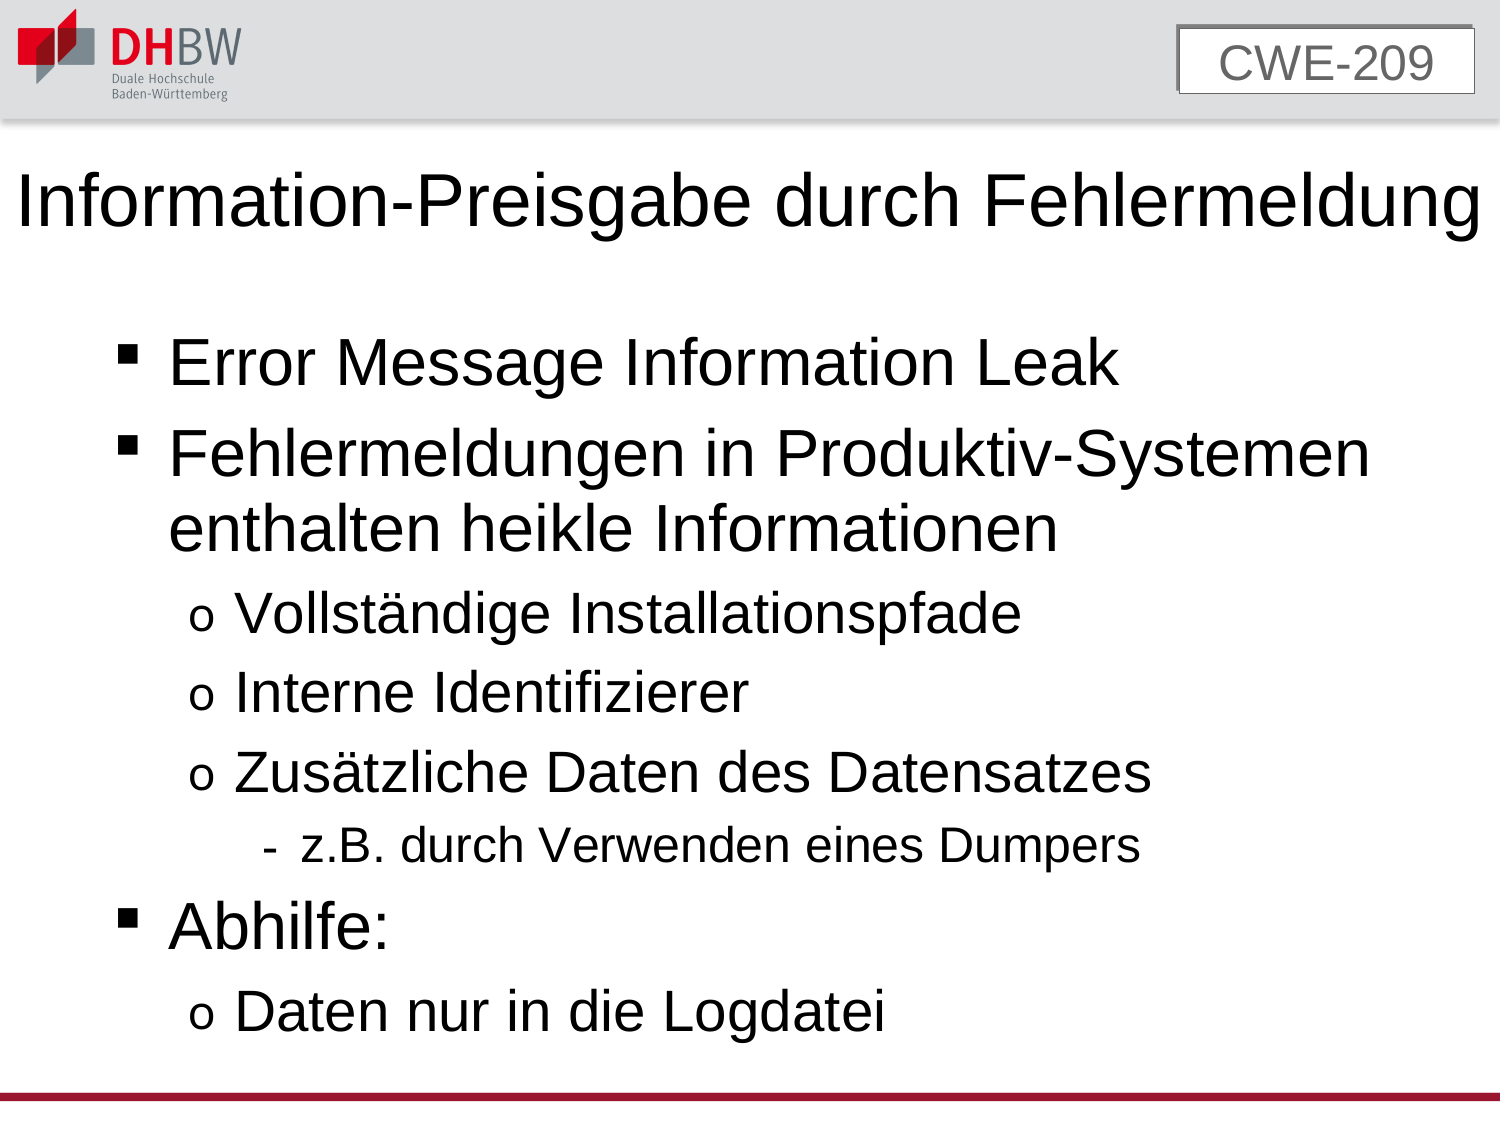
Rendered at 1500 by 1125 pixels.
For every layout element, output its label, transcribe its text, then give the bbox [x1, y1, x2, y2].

list Error Message Information Leak Fehlermeldungen in Produktiv-Systemen enthalten heikle Informationen Vollständige Installationspfade Interne Identifizierer Zusätzliche Daten des Datensatzes z.B. durch Verwenden eines Dumpers Abhilfe: Daten nur in die Logdatei [112, 324, 1388, 1044]
text_box CWE-209 [1179, 28, 1475, 94]
picture [0, 266, 1500, 1121]
picture [0, 0, 1500, 134]
title Information-Preisgabe durch Fehlermeldung [0, 134, 1500, 266]
